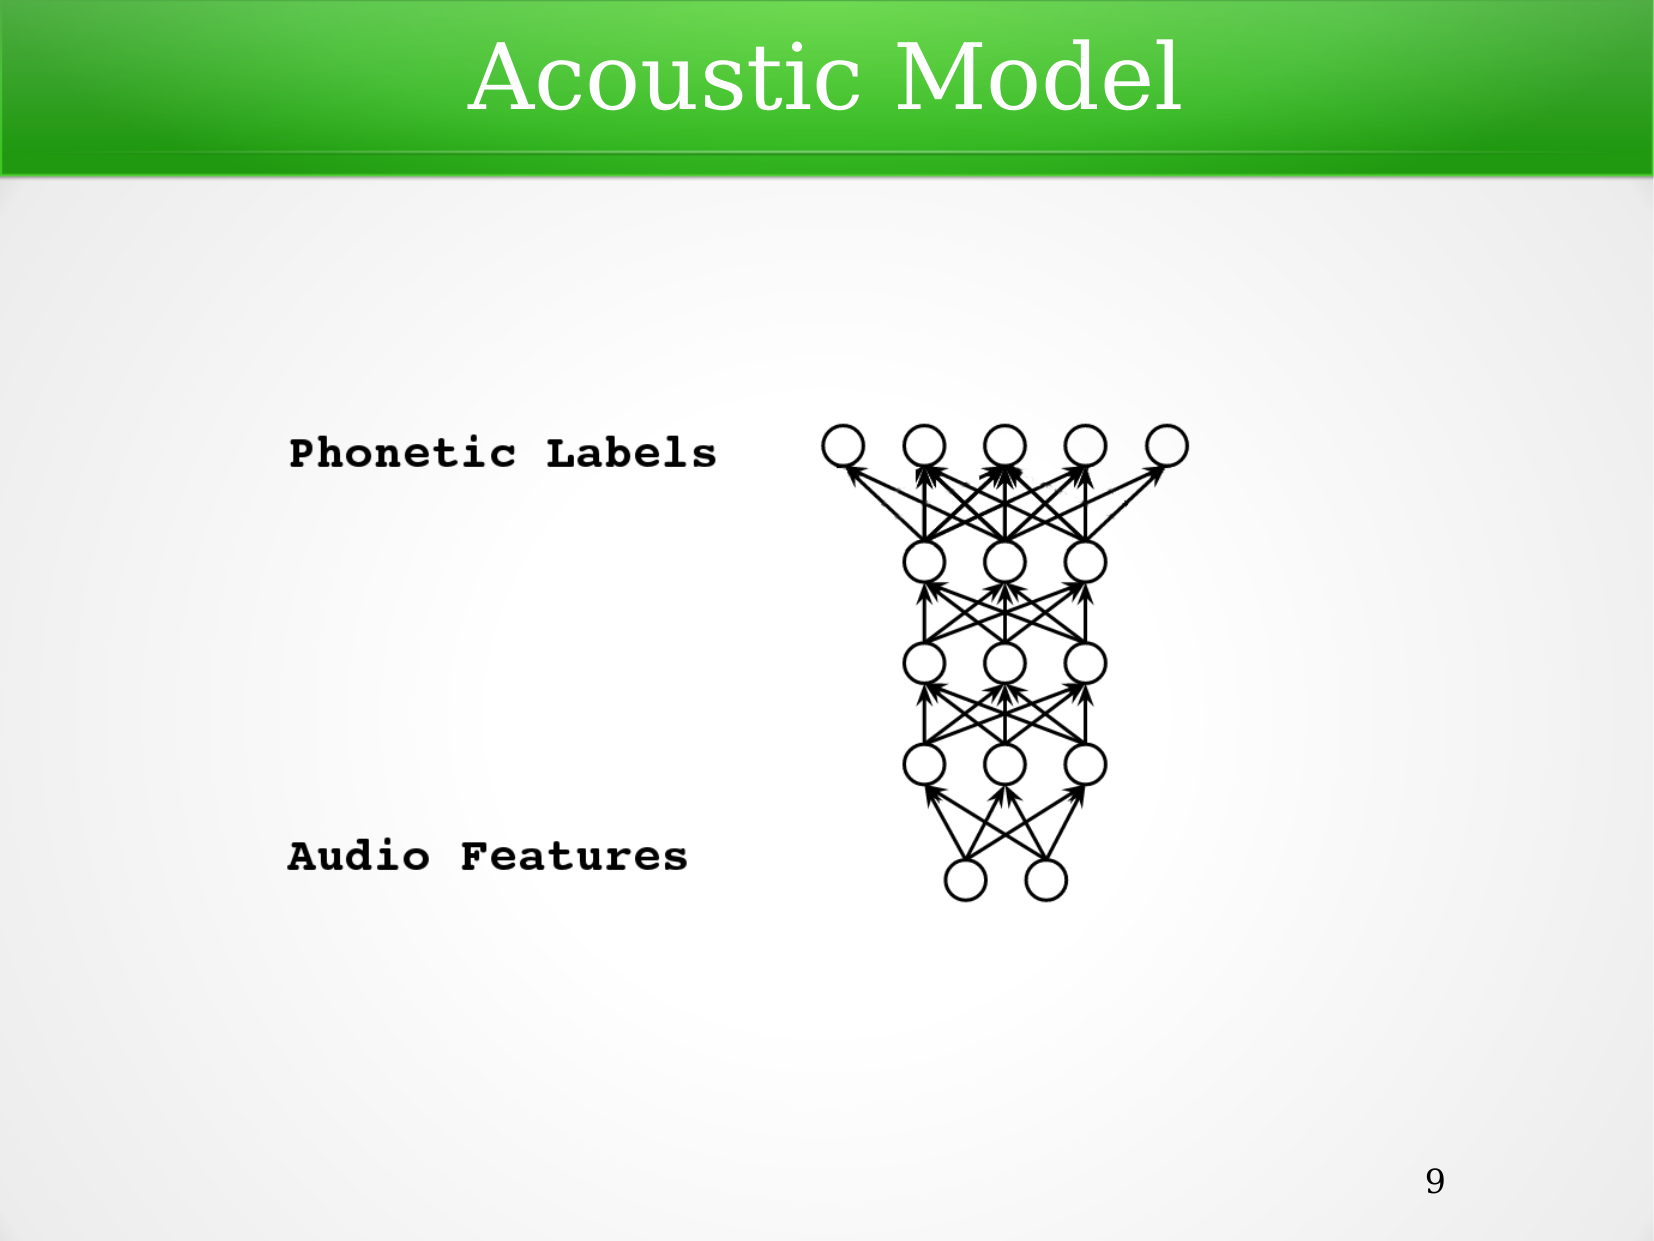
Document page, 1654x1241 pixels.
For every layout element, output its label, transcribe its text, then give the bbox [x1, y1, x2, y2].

title Acoustic Model [82, 11, 1571, 154]
picture [0, 0, 1654, 1241]
